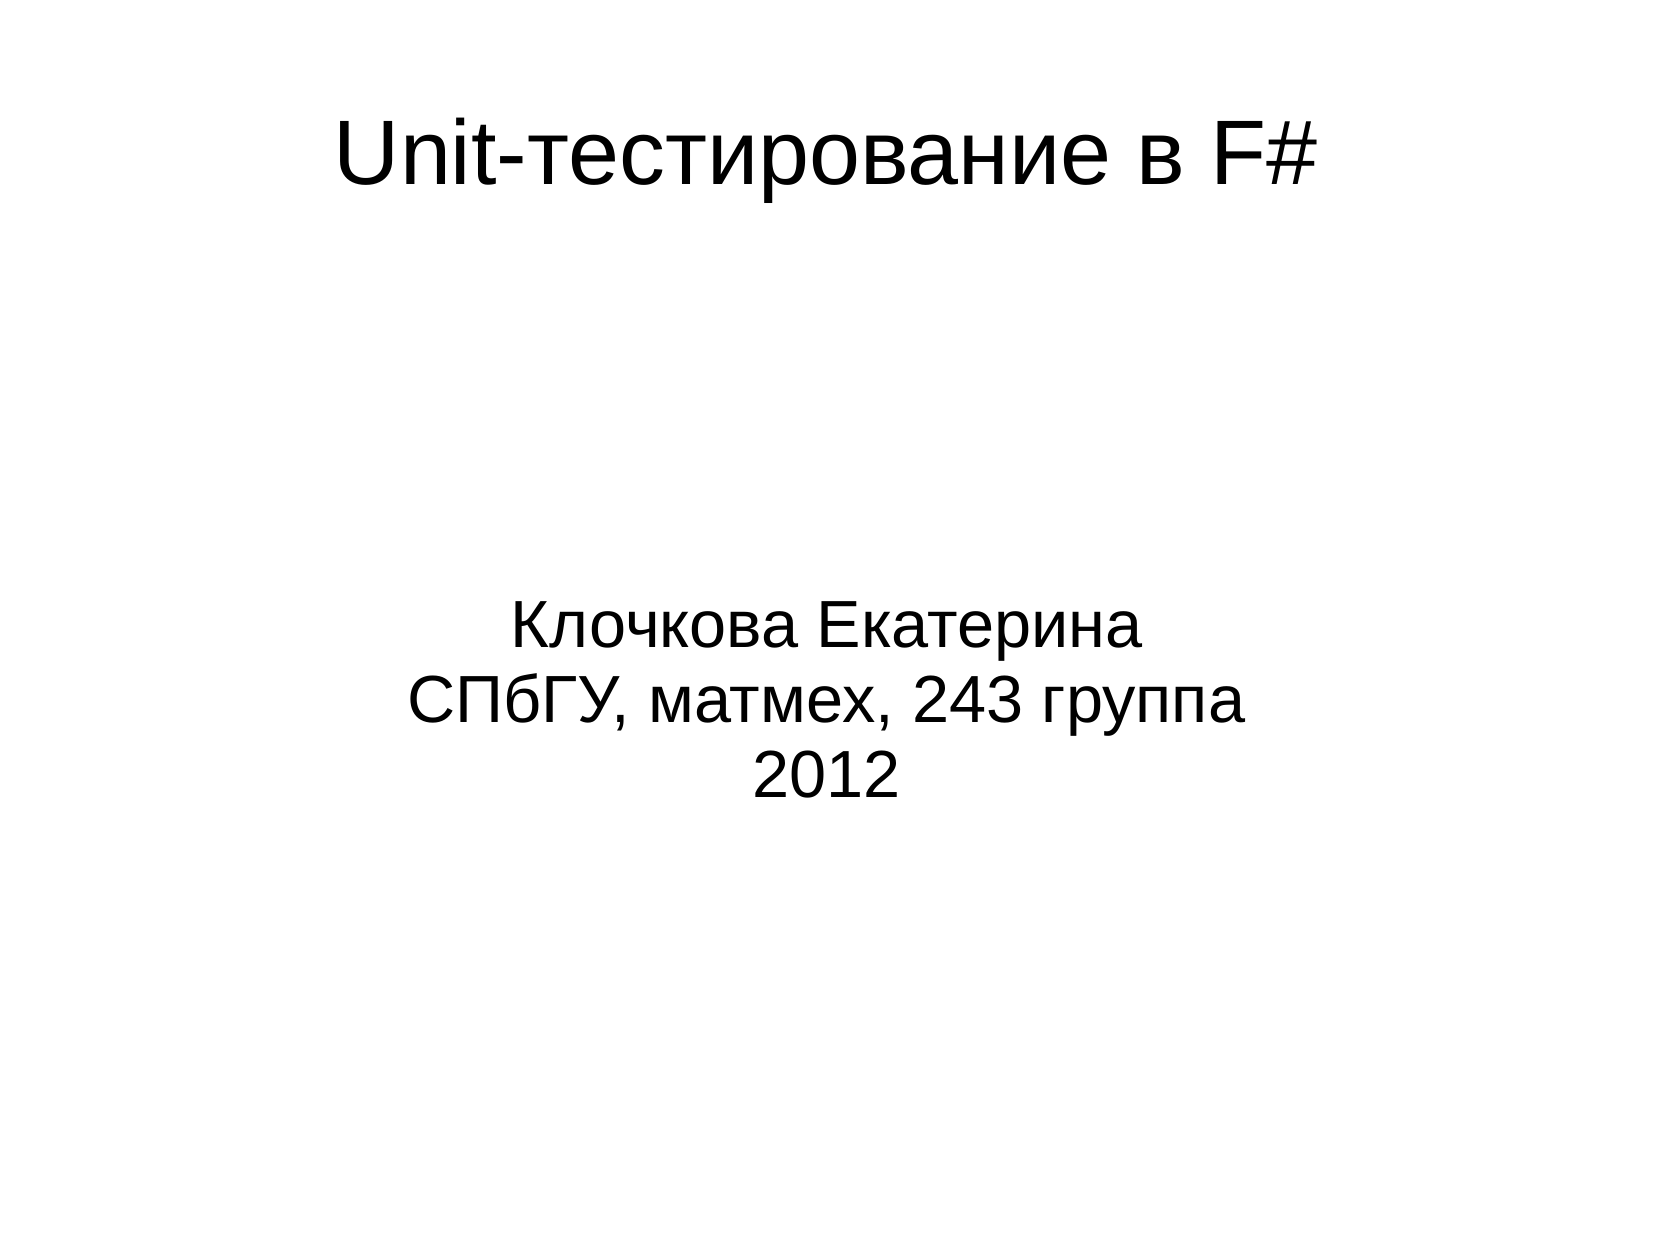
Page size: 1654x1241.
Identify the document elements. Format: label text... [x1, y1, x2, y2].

title Unit-тестирование в F# [82, 49, 1571, 257]
subtitle Клочкова Екатерина СПбГУ, матмех, 243 группа 2012 [82, 290, 1571, 1109]
